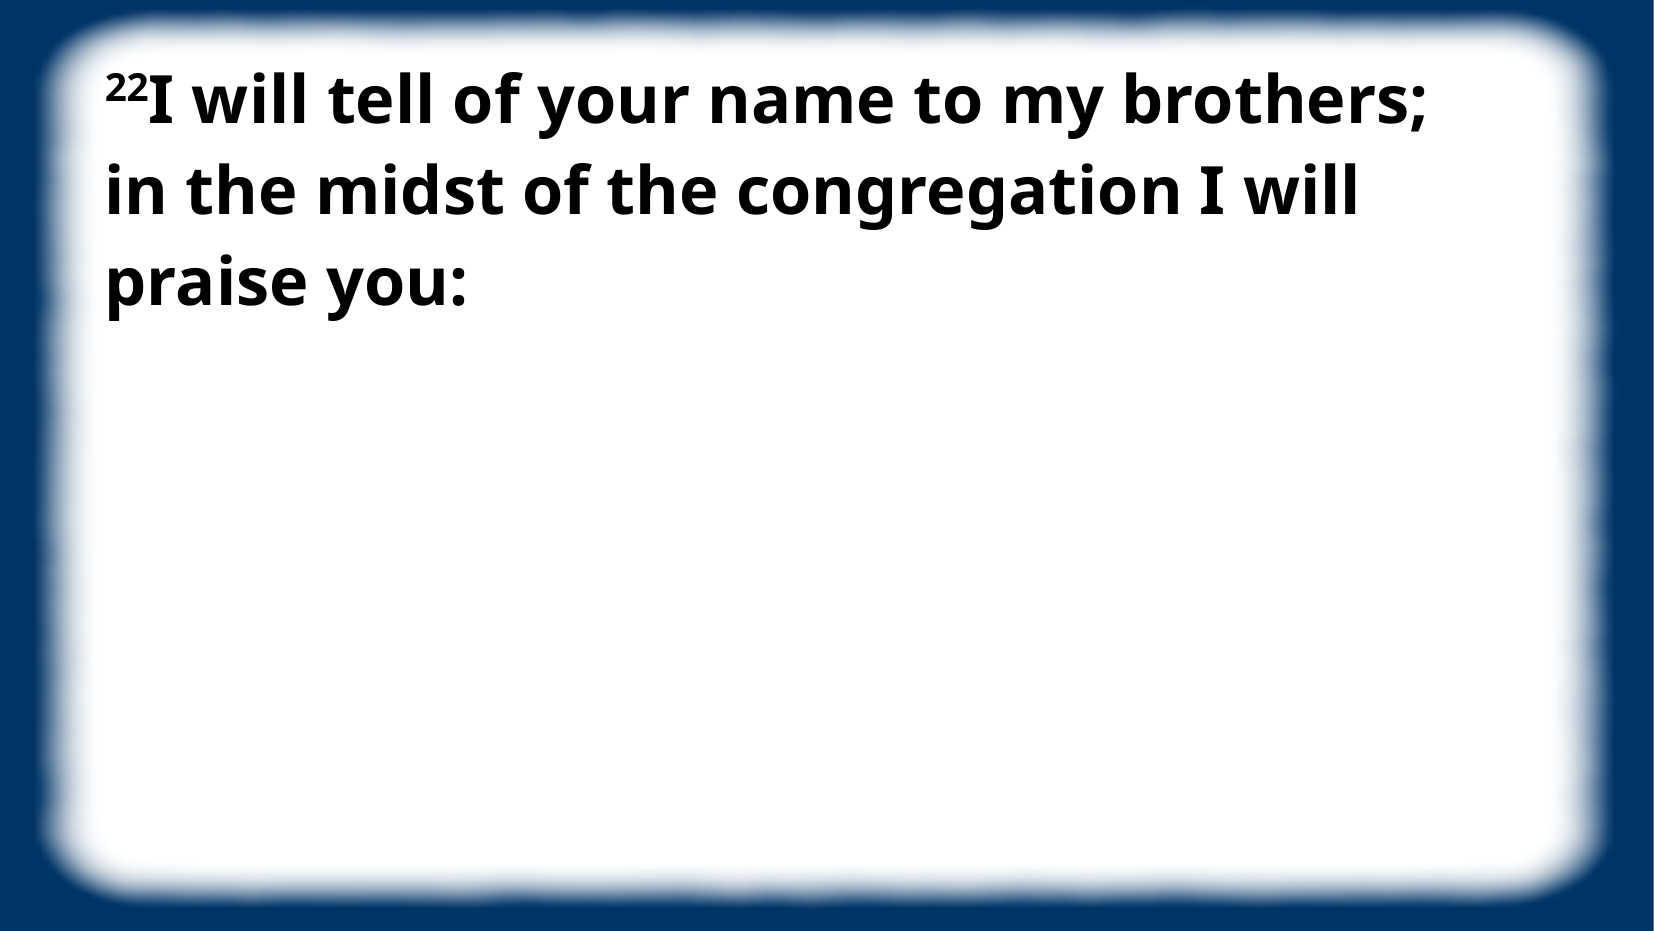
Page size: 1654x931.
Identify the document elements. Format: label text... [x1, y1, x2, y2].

text_box 22I will tell of your name to my brothers; in the midst of the congregation I will praise you: [90, 45, 1561, 327]
picture [0, 0, 1654, 931]
